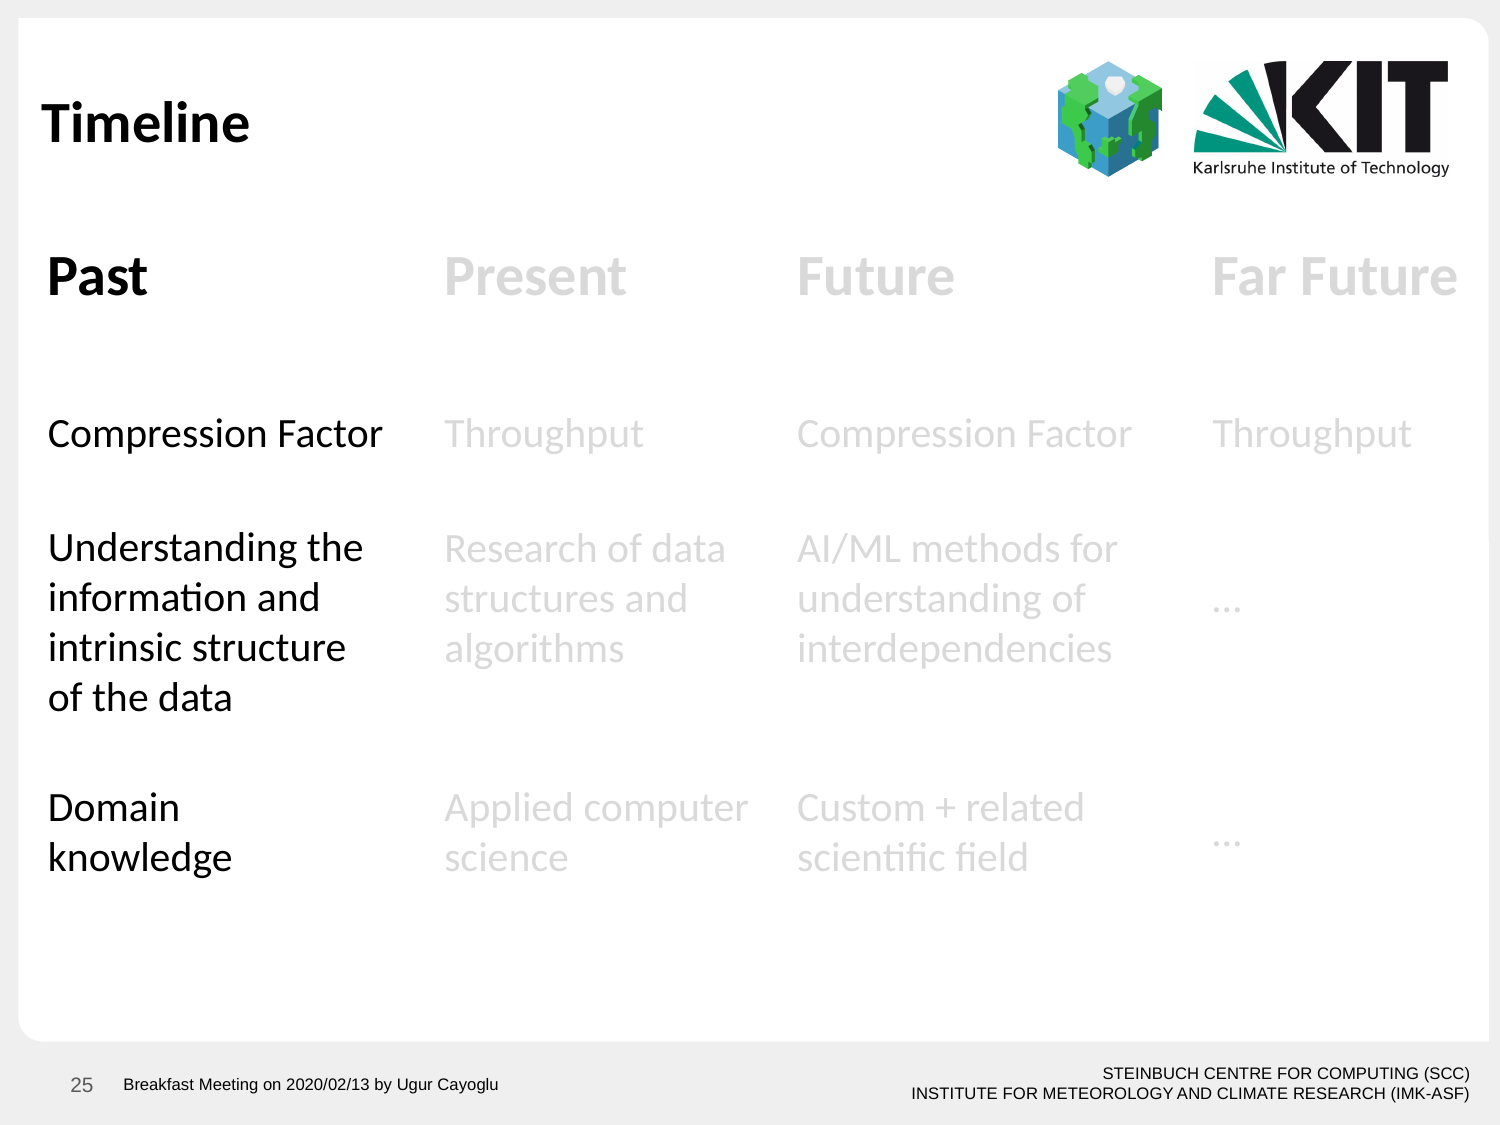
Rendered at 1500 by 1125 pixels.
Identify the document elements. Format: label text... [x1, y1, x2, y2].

text_box Compression Factor [32, 398, 417, 464]
picture [1194, 61, 1449, 177]
title Timeline [26, 81, 635, 158]
title Far Future [1197, 233, 1488, 311]
text_box … [1197, 748, 1301, 912]
picture [1058, 61, 1162, 177]
text_box Throughput [429, 398, 782, 464]
title Past [32, 233, 323, 311]
text_box [18, 18, 1489, 1042]
title Present [429, 233, 720, 311]
slide_number <number> [18, 1040, 109, 1125]
text_box Applied computer science [429, 748, 782, 912]
text_box … [1197, 514, 1321, 677]
text_box Breakfast Meeting on 2020/02/13 by Ugur Cayoglu [108, 1041, 778, 1125]
title Future [782, 233, 1073, 311]
text_box STEINBUCH CENTRE FOR COMPUTING (SCC) INSTITUTE FOR METEOROLOGY AND CLIMATE RESEARCH (IMK-ASF) [420, 1040, 1486, 1125]
text_box Research of data structures and algorithms [429, 514, 782, 677]
text_box Domain knowledge [32, 748, 386, 912]
text_box Understanding the information and intrinsic structure of the data [32, 514, 386, 727]
text_box Compression Factor [782, 398, 1167, 464]
text_box Custom + related scientific field [782, 748, 1136, 912]
text_box Throughput [1197, 398, 1437, 464]
text_box AI/ML methods for understanding of interdependencies [782, 514, 1136, 677]
